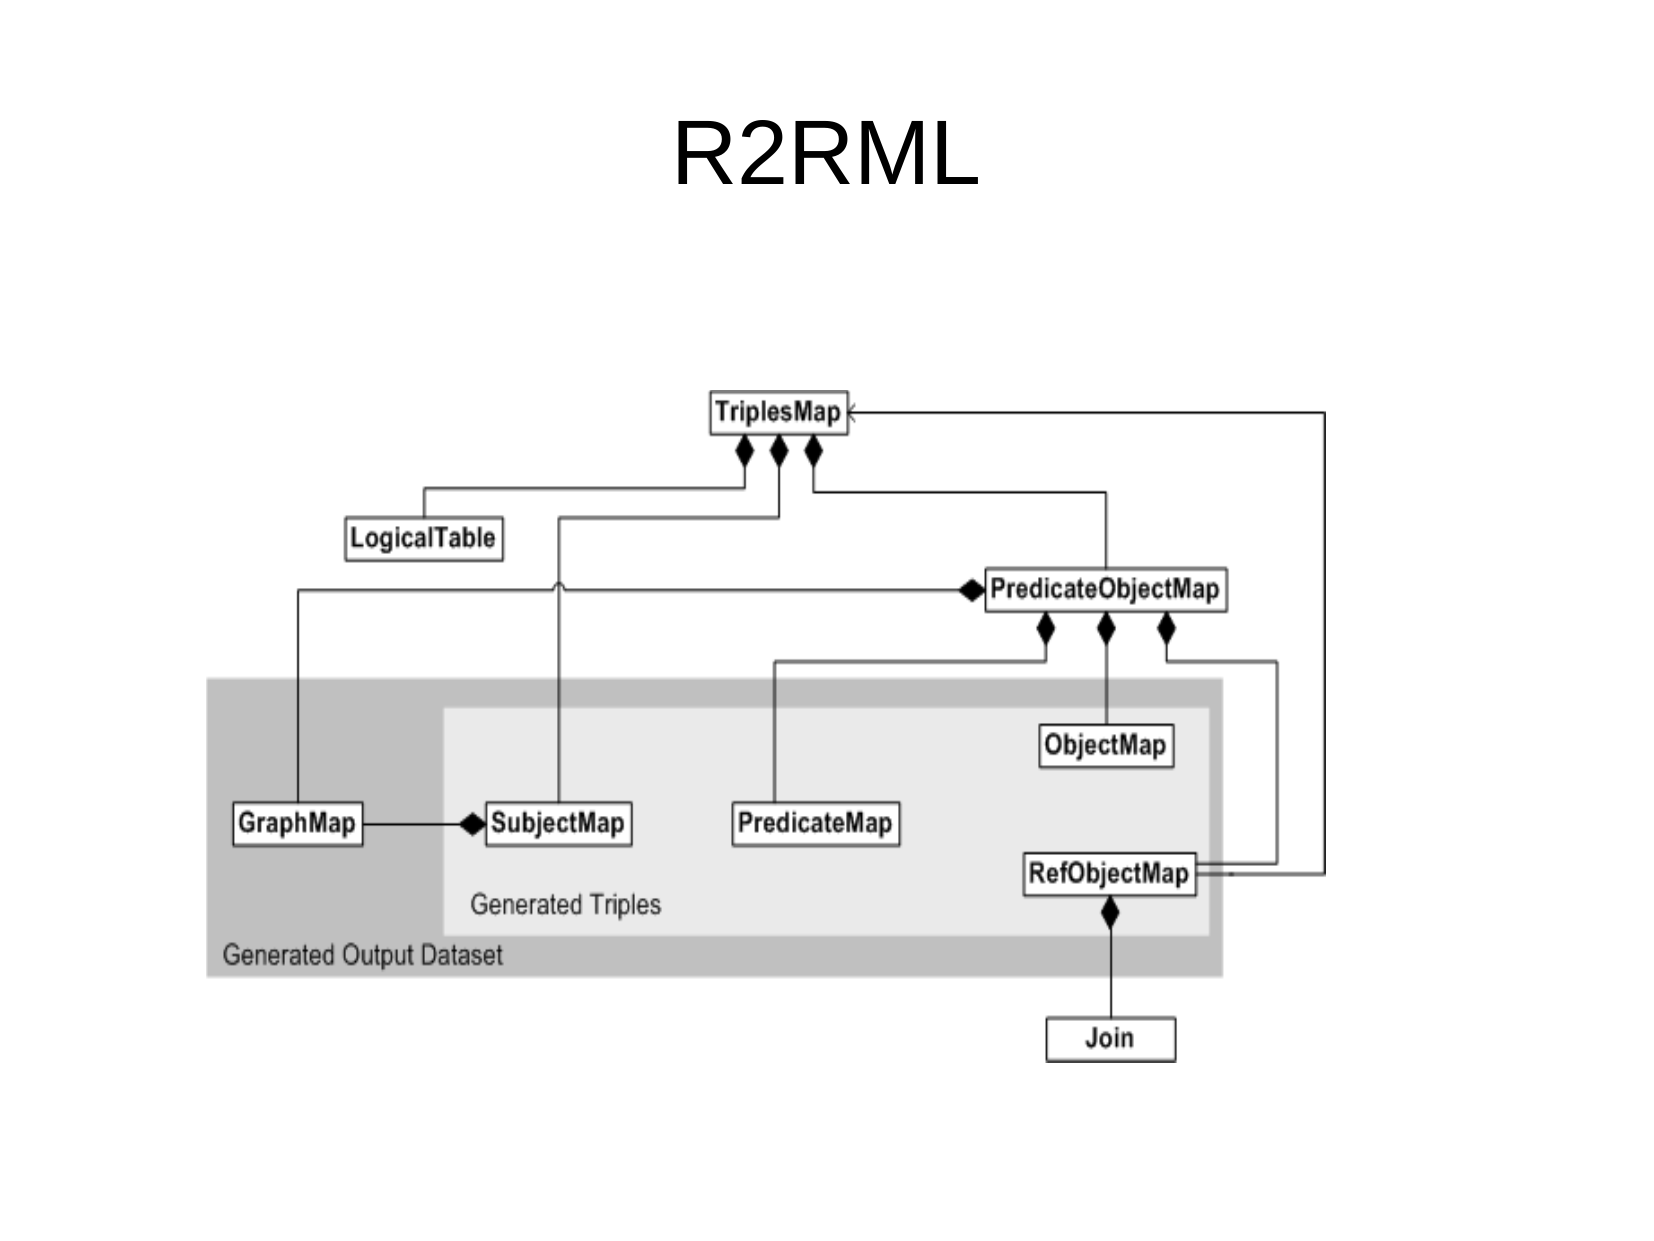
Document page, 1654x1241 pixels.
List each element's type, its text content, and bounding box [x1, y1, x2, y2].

title R2RML [82, 49, 1571, 257]
picture [206, 390, 1326, 1063]
